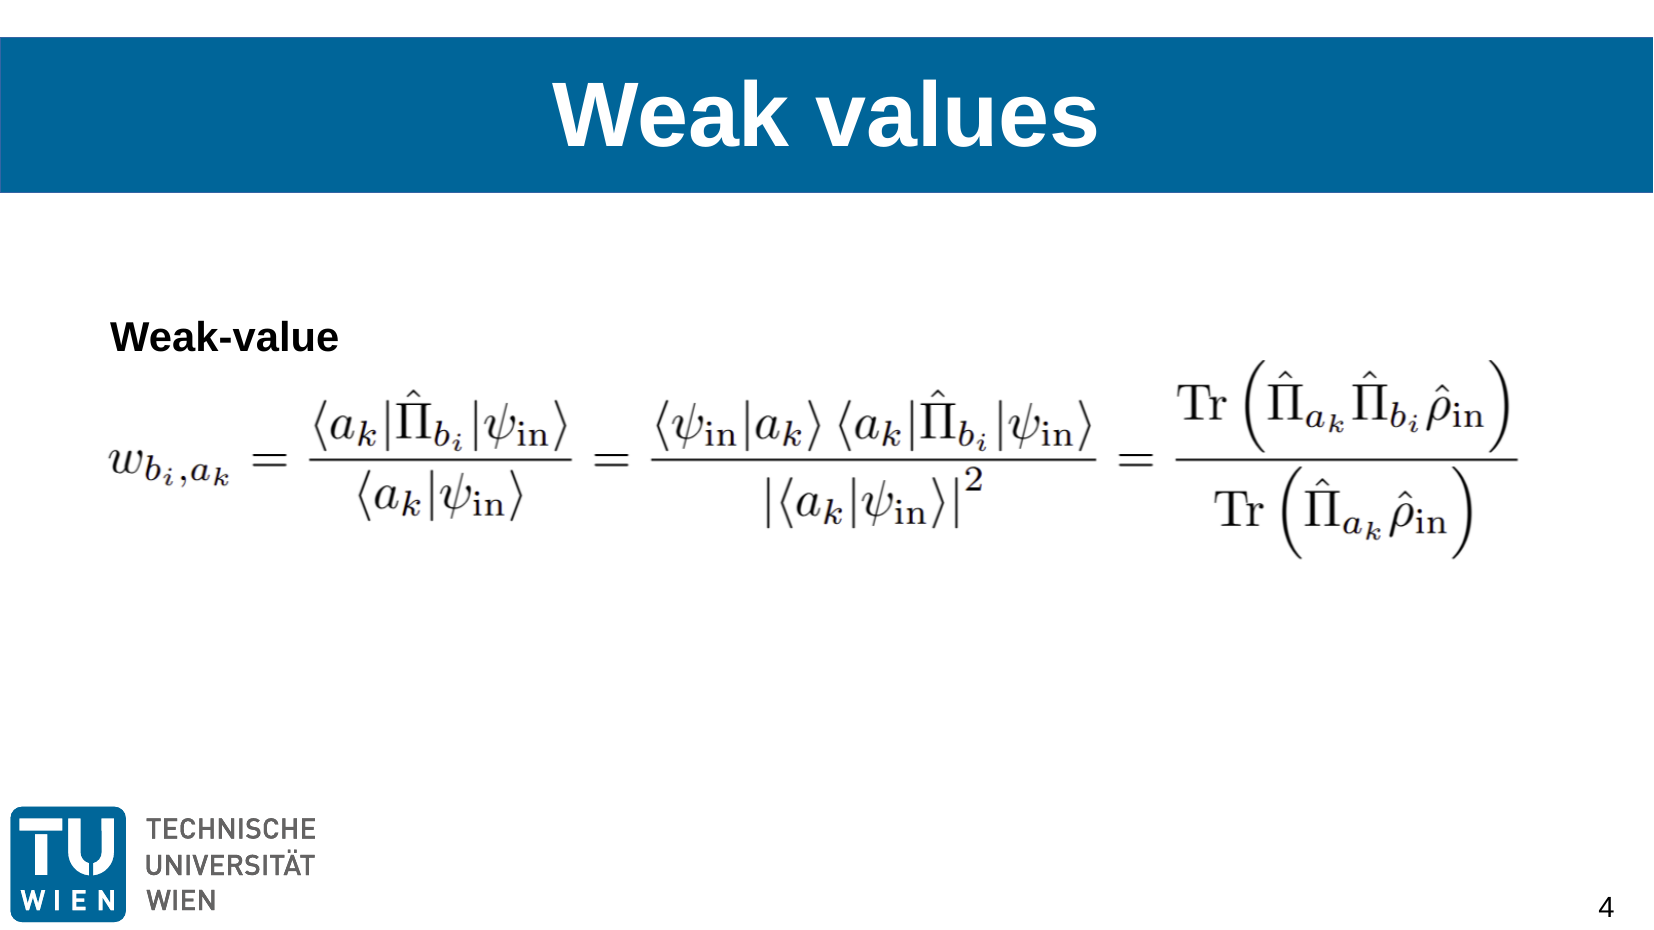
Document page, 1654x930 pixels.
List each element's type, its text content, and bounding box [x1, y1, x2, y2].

text_box Weak-value [95, 305, 355, 368]
title Weak values [0, 37, 1653, 193]
picture [75, 356, 1530, 574]
